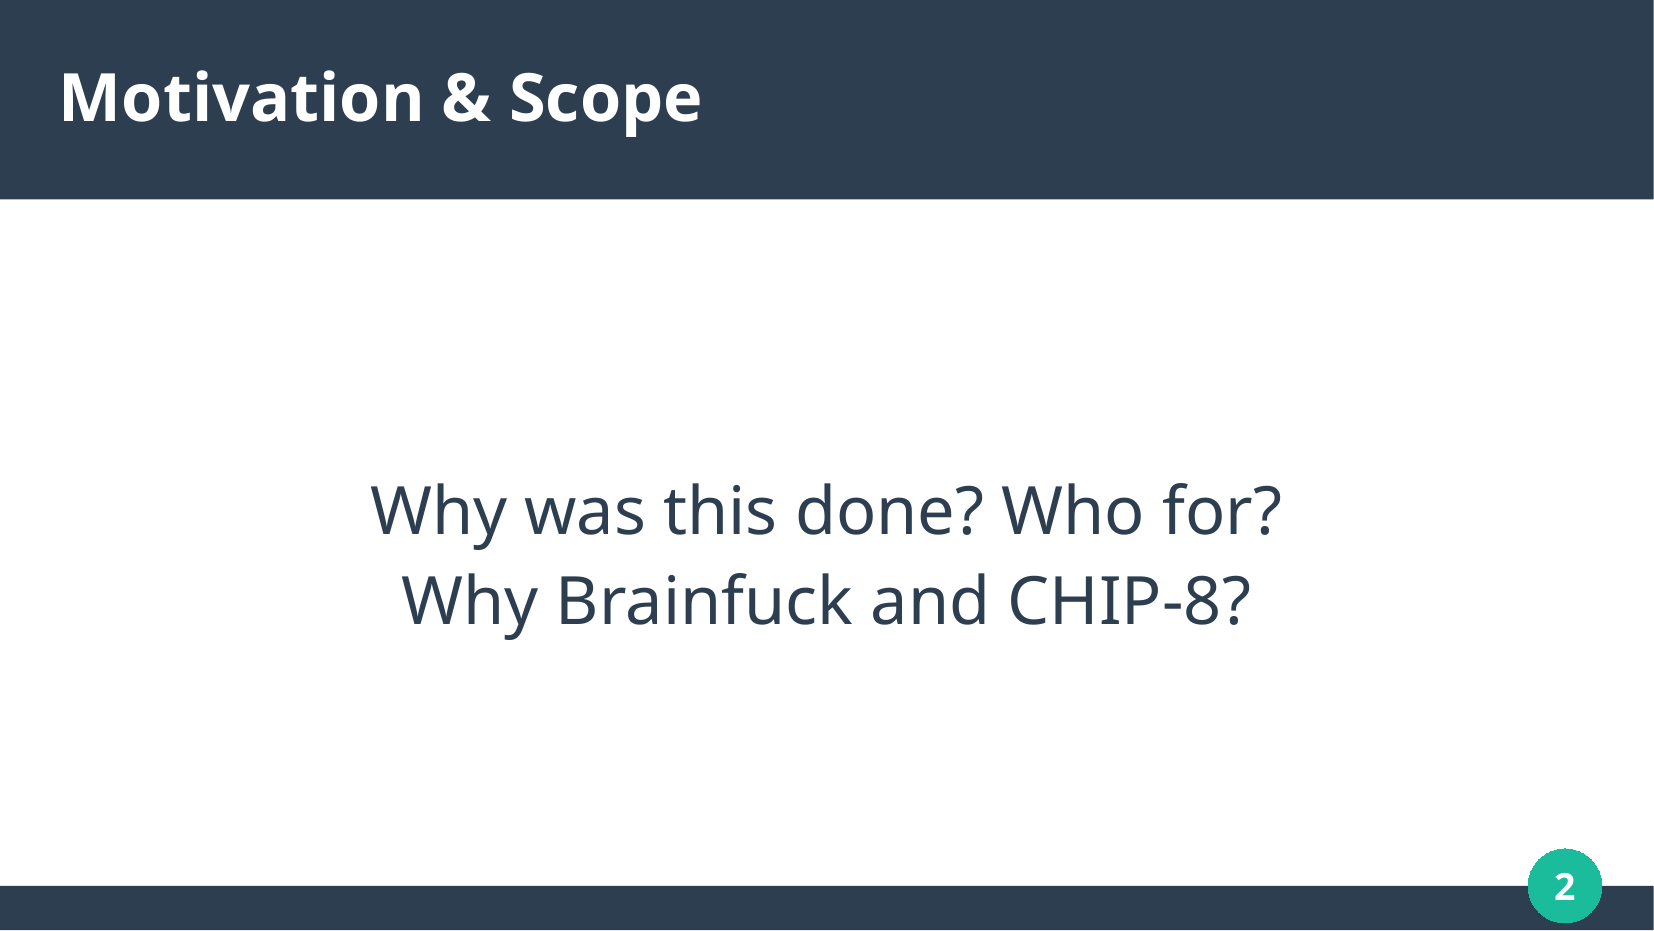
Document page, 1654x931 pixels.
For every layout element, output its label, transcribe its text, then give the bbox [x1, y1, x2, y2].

subtitle Why was this done? Who for? Why Brainfuck and CHIP-8? [59, 243, 1595, 864]
title Motivation & Scope [59, 37, 1595, 155]
